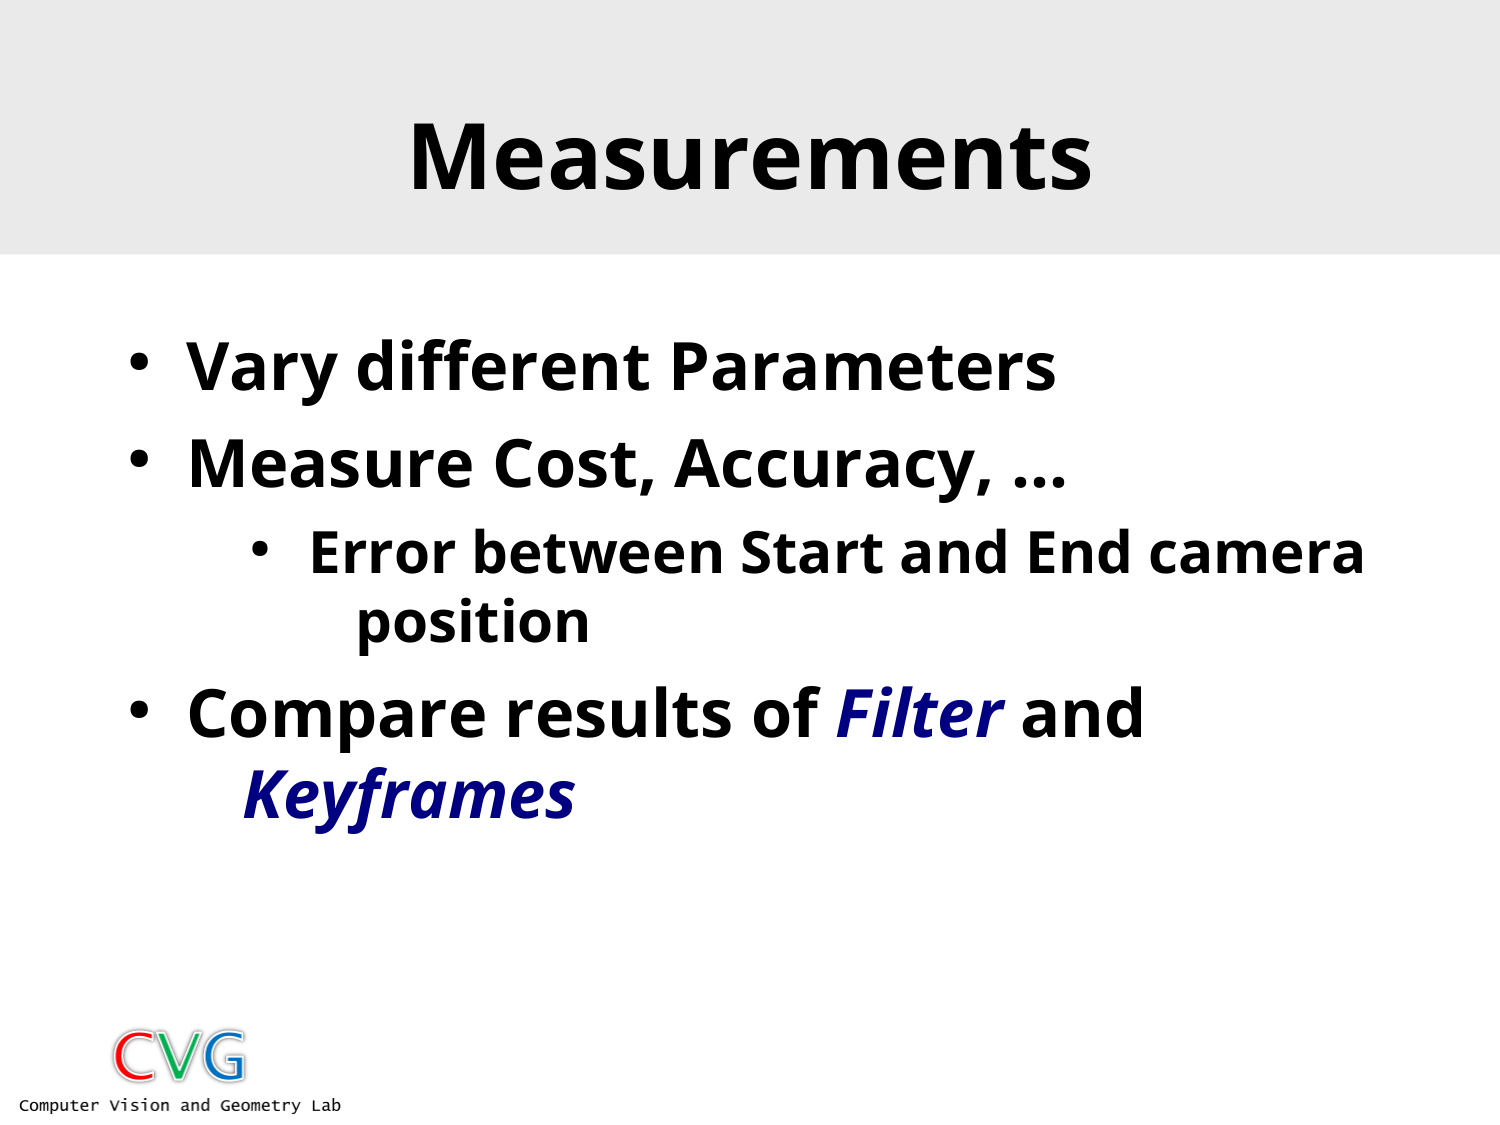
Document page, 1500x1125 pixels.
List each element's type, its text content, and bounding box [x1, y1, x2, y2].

title Measurements [114, 35, 1386, 271]
list Vary different Parameters Measure Cost, Accuracy, ... Error between Start and End camera position Compare results of Filter and Keyframes [112, 315, 1388, 1059]
picture [1, 996, 359, 1124]
